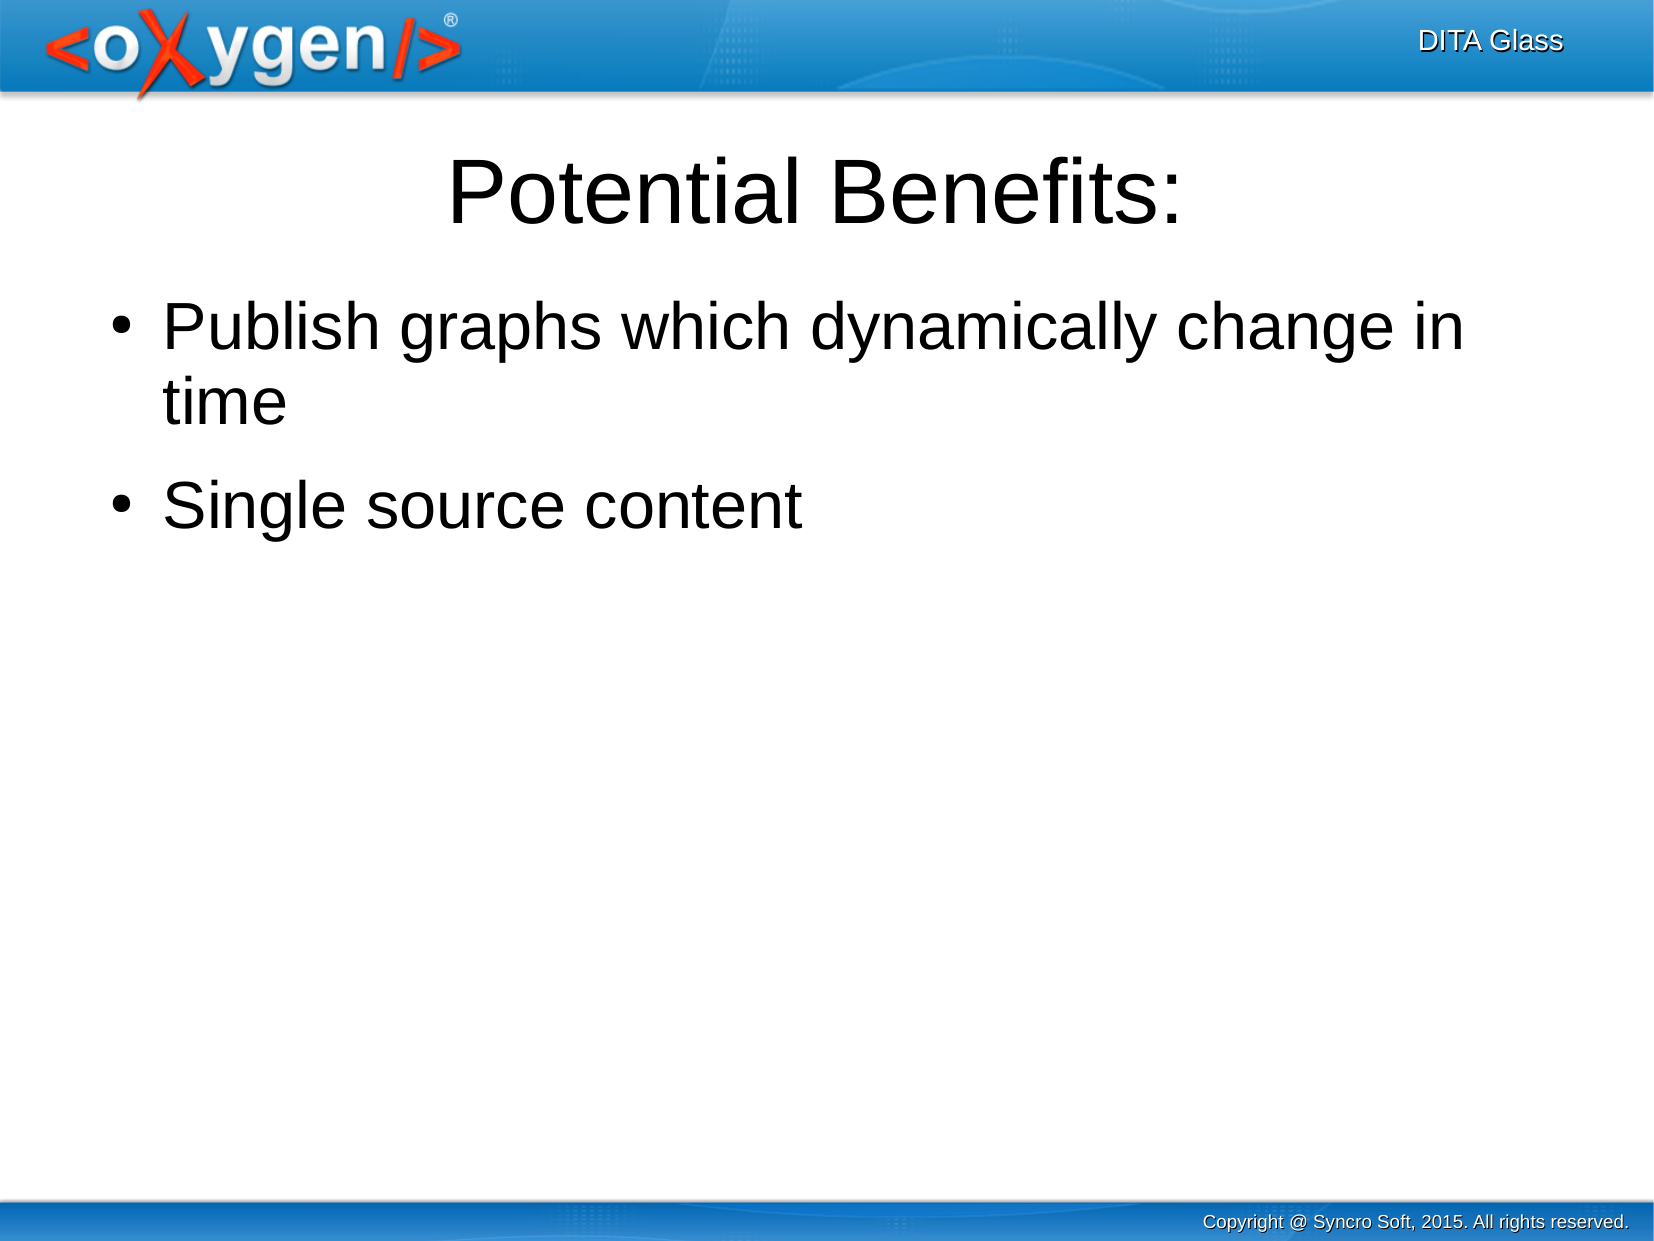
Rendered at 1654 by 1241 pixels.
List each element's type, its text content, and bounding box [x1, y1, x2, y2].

picture [0, 0, 1654, 109]
picture [0, 1195, 1654, 1241]
title Potential Benefits: [82, 78, 1550, 304]
list Publish graphs which dynamically change in time Single source content [91, 289, 1569, 1140]
